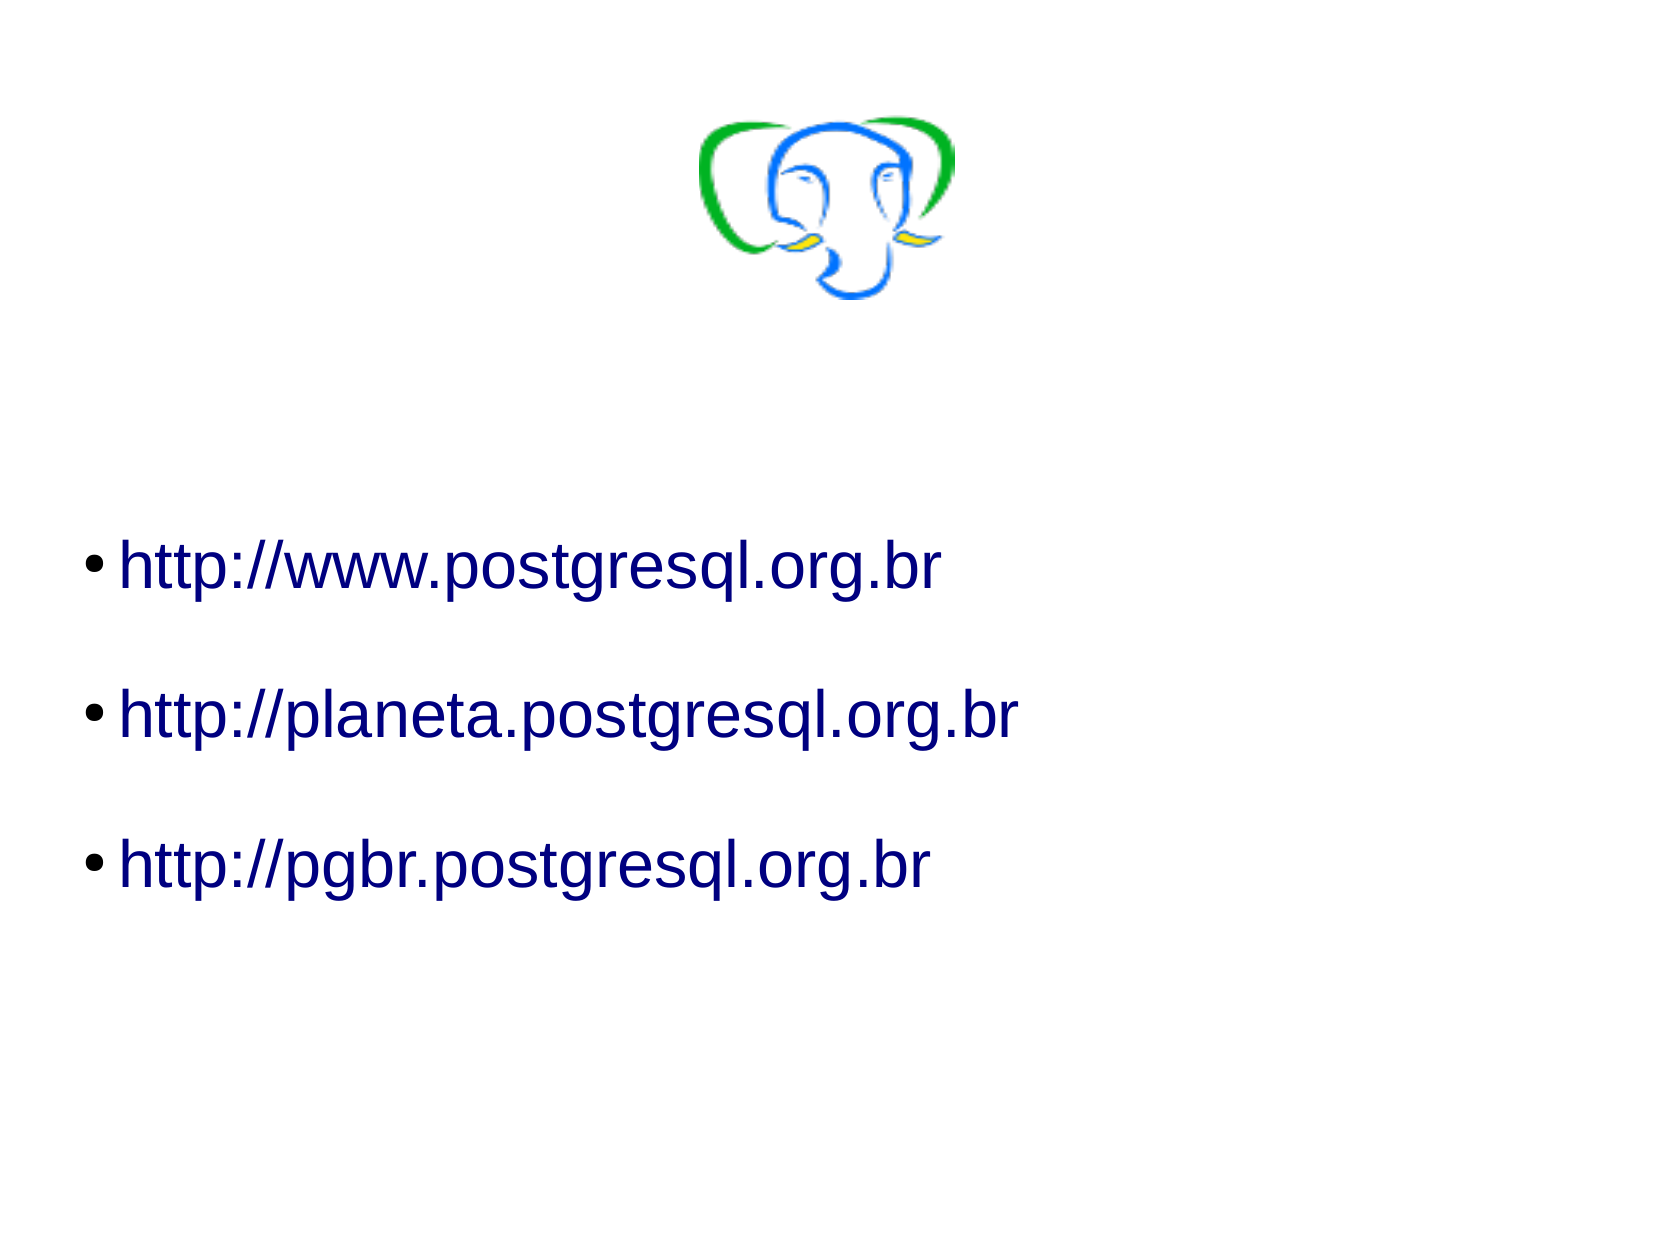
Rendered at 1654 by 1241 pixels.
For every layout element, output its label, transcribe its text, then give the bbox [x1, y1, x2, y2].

picture [699, 89, 955, 301]
subtitle http://www.postgresql.org.br http://planeta.postgresql.org.br http://pgbr.postgresql.org.br [82, 495, 1571, 1010]
